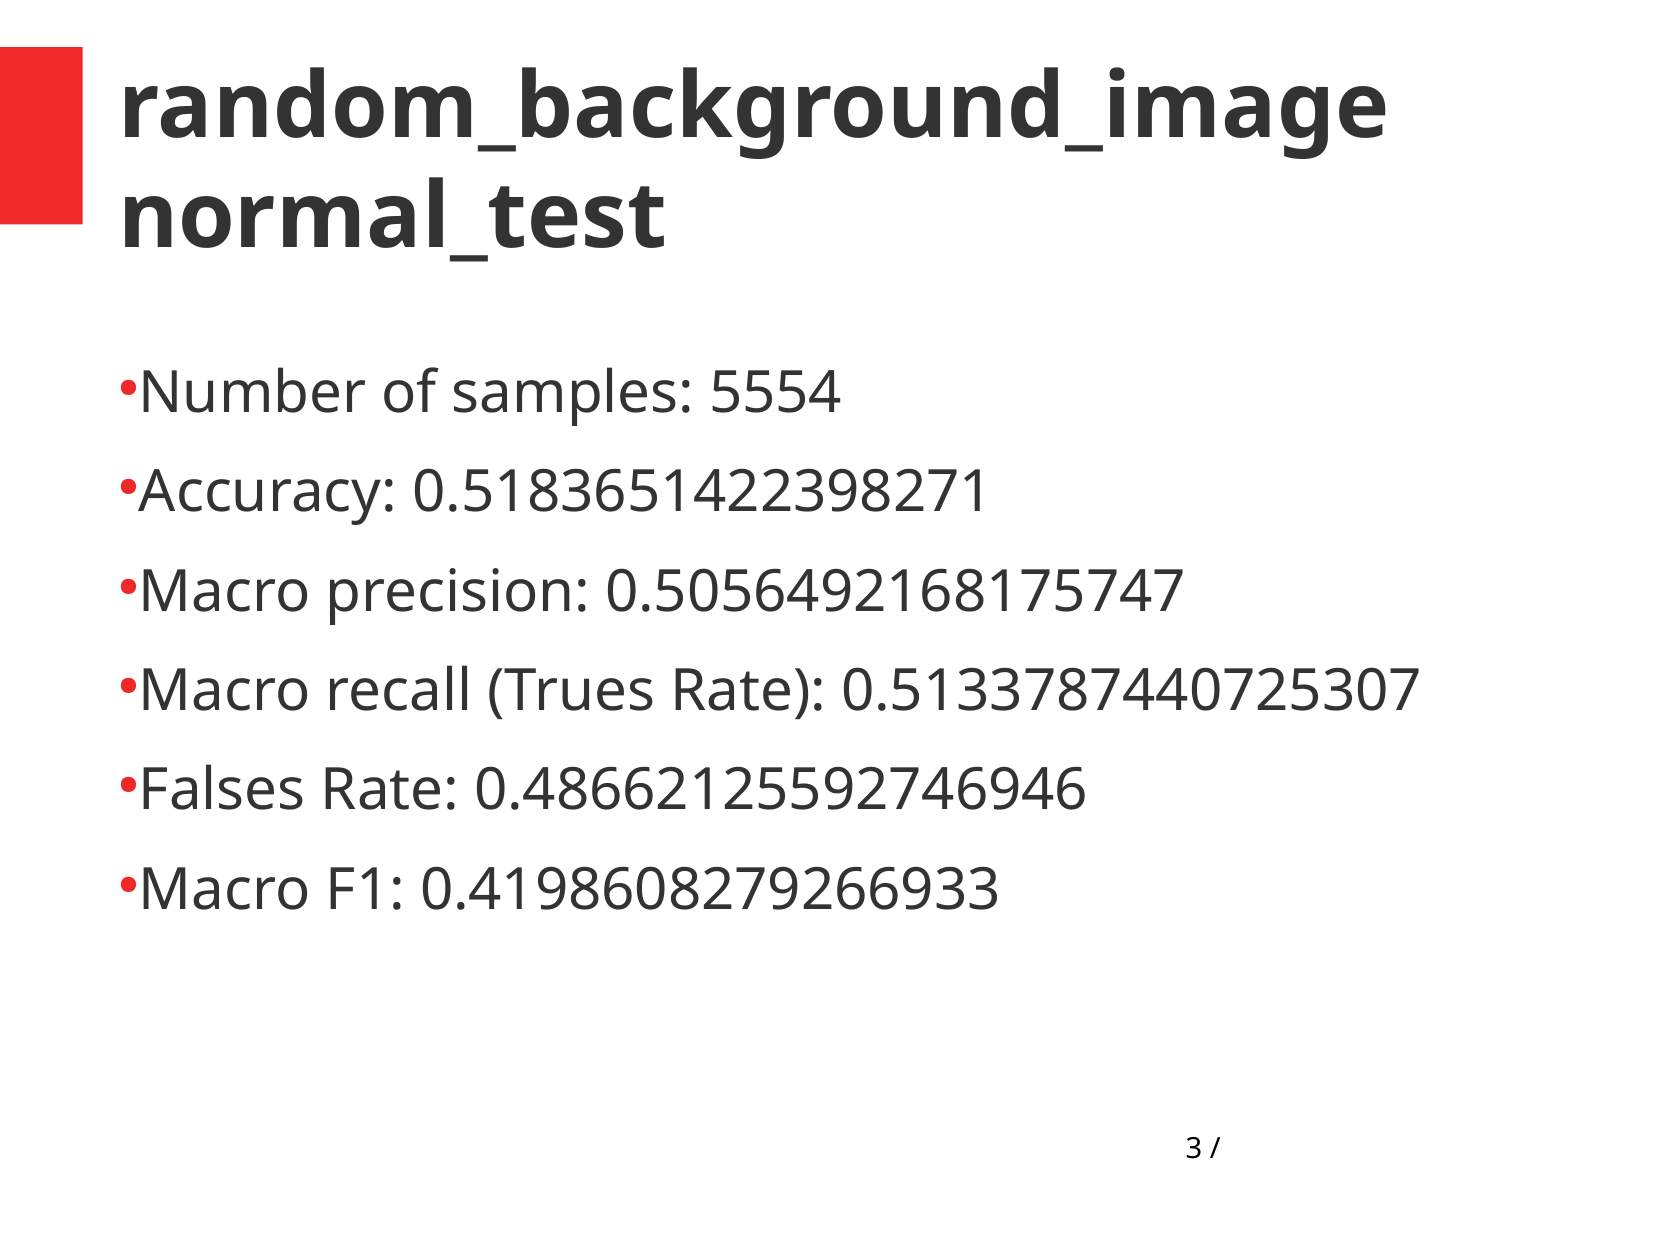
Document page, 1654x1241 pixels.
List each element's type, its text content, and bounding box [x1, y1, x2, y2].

list Number of samples: 5554 Accuracy: 0.5183651422398271 Macro precision: 0.5056492168175747 Macro recall (Trues Rate): 0.5133787440725307 Falses Rate: 0.48662125592746946 Macro F1: 0.4198608279266933 [118, 354, 1536, 1074]
text_box / [1185, 1129, 1571, 1216]
title random_background_image normal_test [118, 45, 1571, 260]
